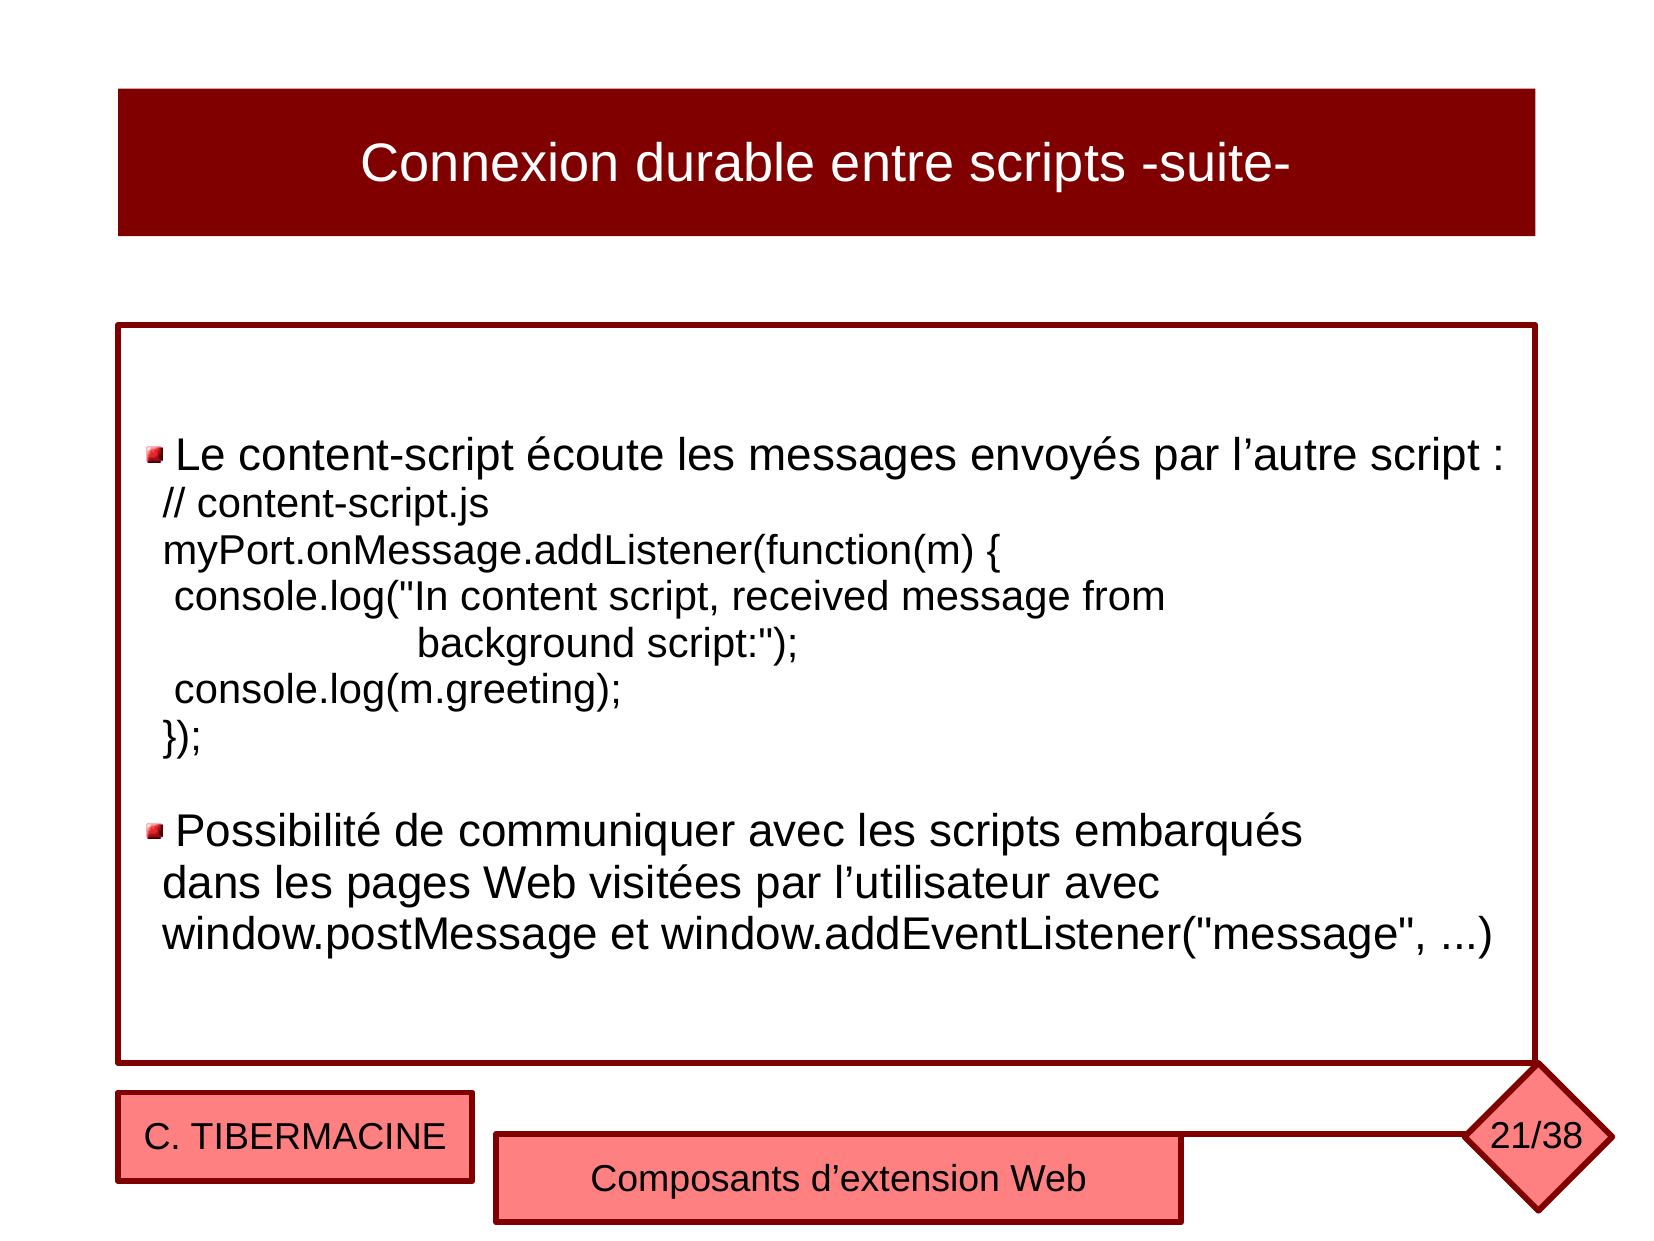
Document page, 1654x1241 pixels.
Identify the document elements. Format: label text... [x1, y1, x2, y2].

picture [146, 446, 163, 463]
text_box [1494, 1062, 1583, 1107]
text_box [1464, 1126, 1475, 1148]
text_box Composants d’extension Web [496, 1133, 1182, 1223]
text_box Connexion durable entre scripts -suite- [118, 88, 1536, 237]
text_box Le content-script écoute les messages envoyés par l’autre script : // content-script.js myPort.onMessage.addListener(function(m) { console.log("In content script, received message from background script:"); console.log(m.greeting); }); Possibilité de communiquer avec les scripts embarqués dans les pages Web visitées par l’utilisateur avec window.postMessage et window.addEventListener("message", ...) [118, 324, 1536, 1063]
picture [146, 823, 163, 839]
text_box <numéro>/38 [1475, 1107, 1654, 1164]
text_box [1491, 1164, 1586, 1211]
text_box C. TIBERMACINE [118, 1092, 473, 1182]
